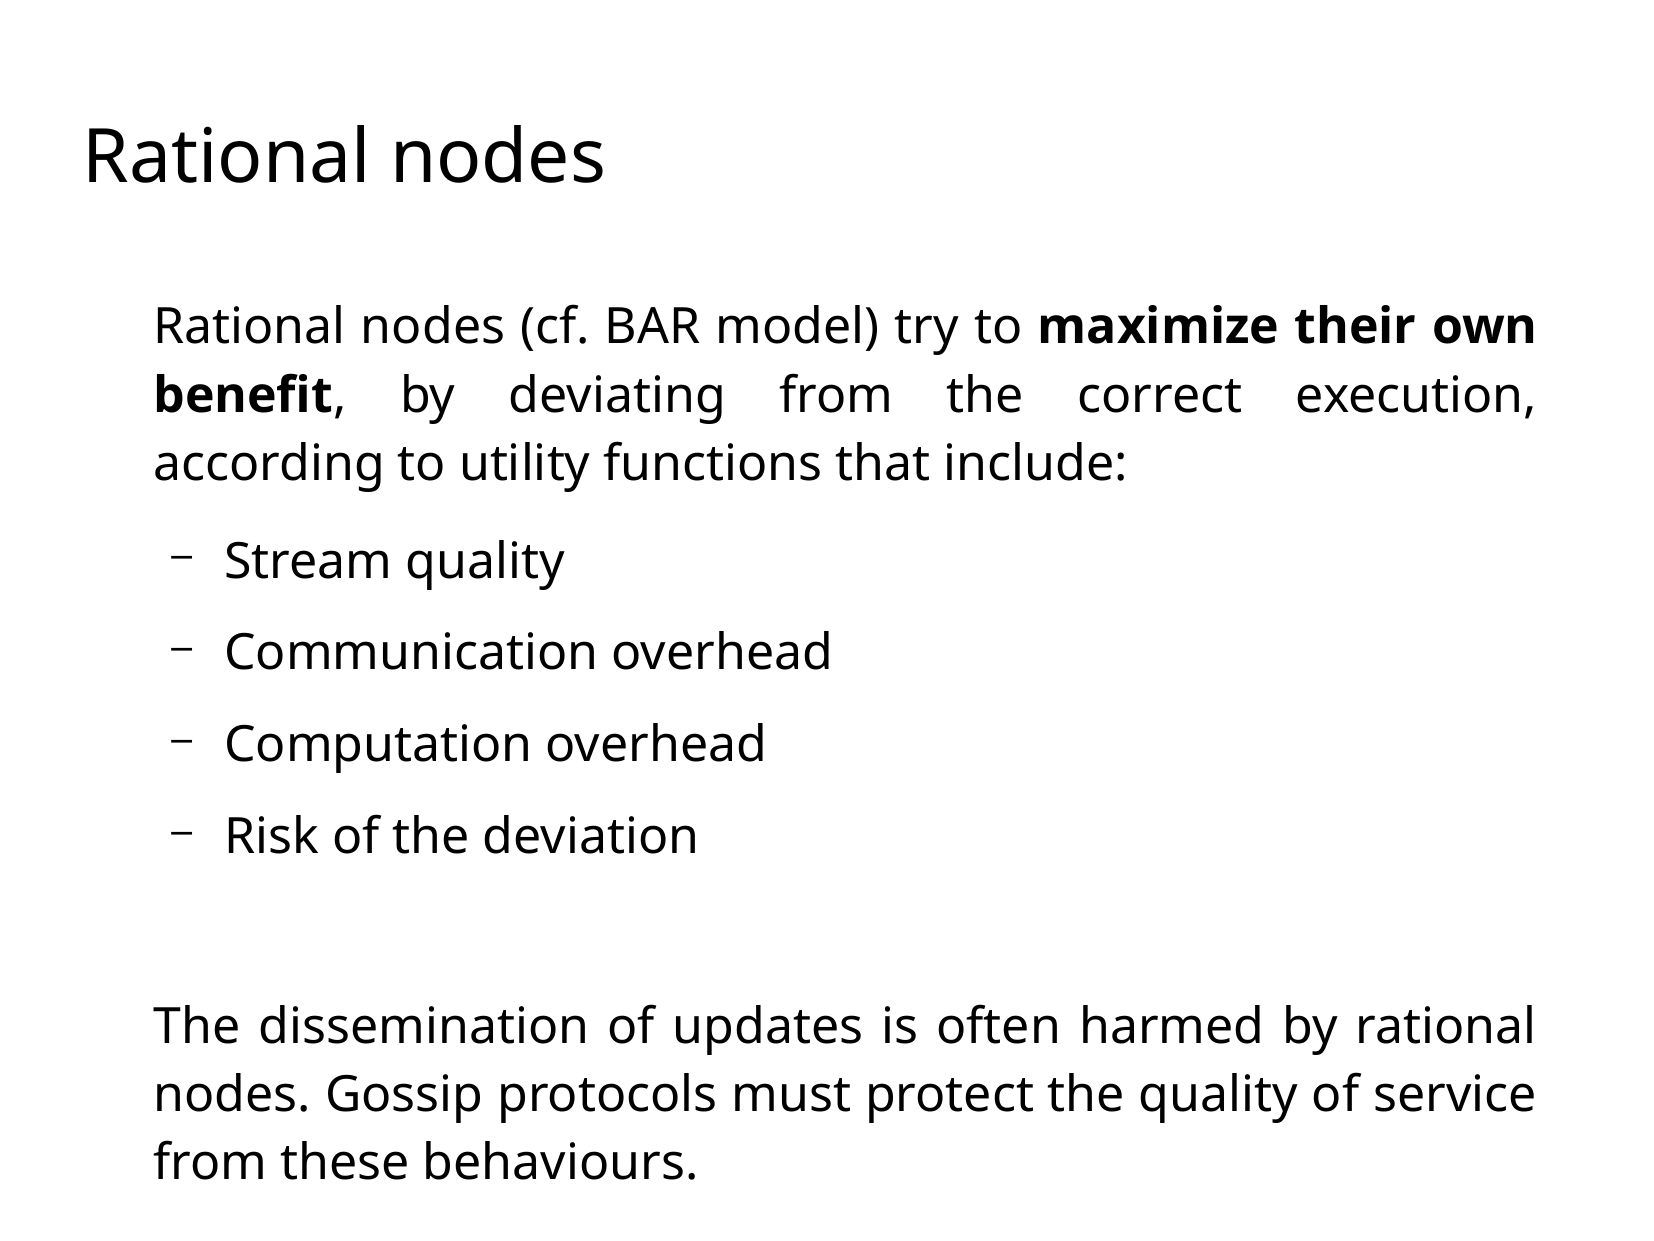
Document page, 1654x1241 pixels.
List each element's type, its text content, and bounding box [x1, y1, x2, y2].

list Rational nodes (cf. BAR model) try to maximize their own benefit, by deviating from the correct execution, according to utility functions that include: Stream quality Communication overhead Computation overhead Risk of the deviation The dissemination of updates is often harmed by rational nodes. Gossip protocols must protect the quality of service from these behaviours. [82, 290, 1538, 1180]
title Rational nodes [82, 49, 1571, 257]
